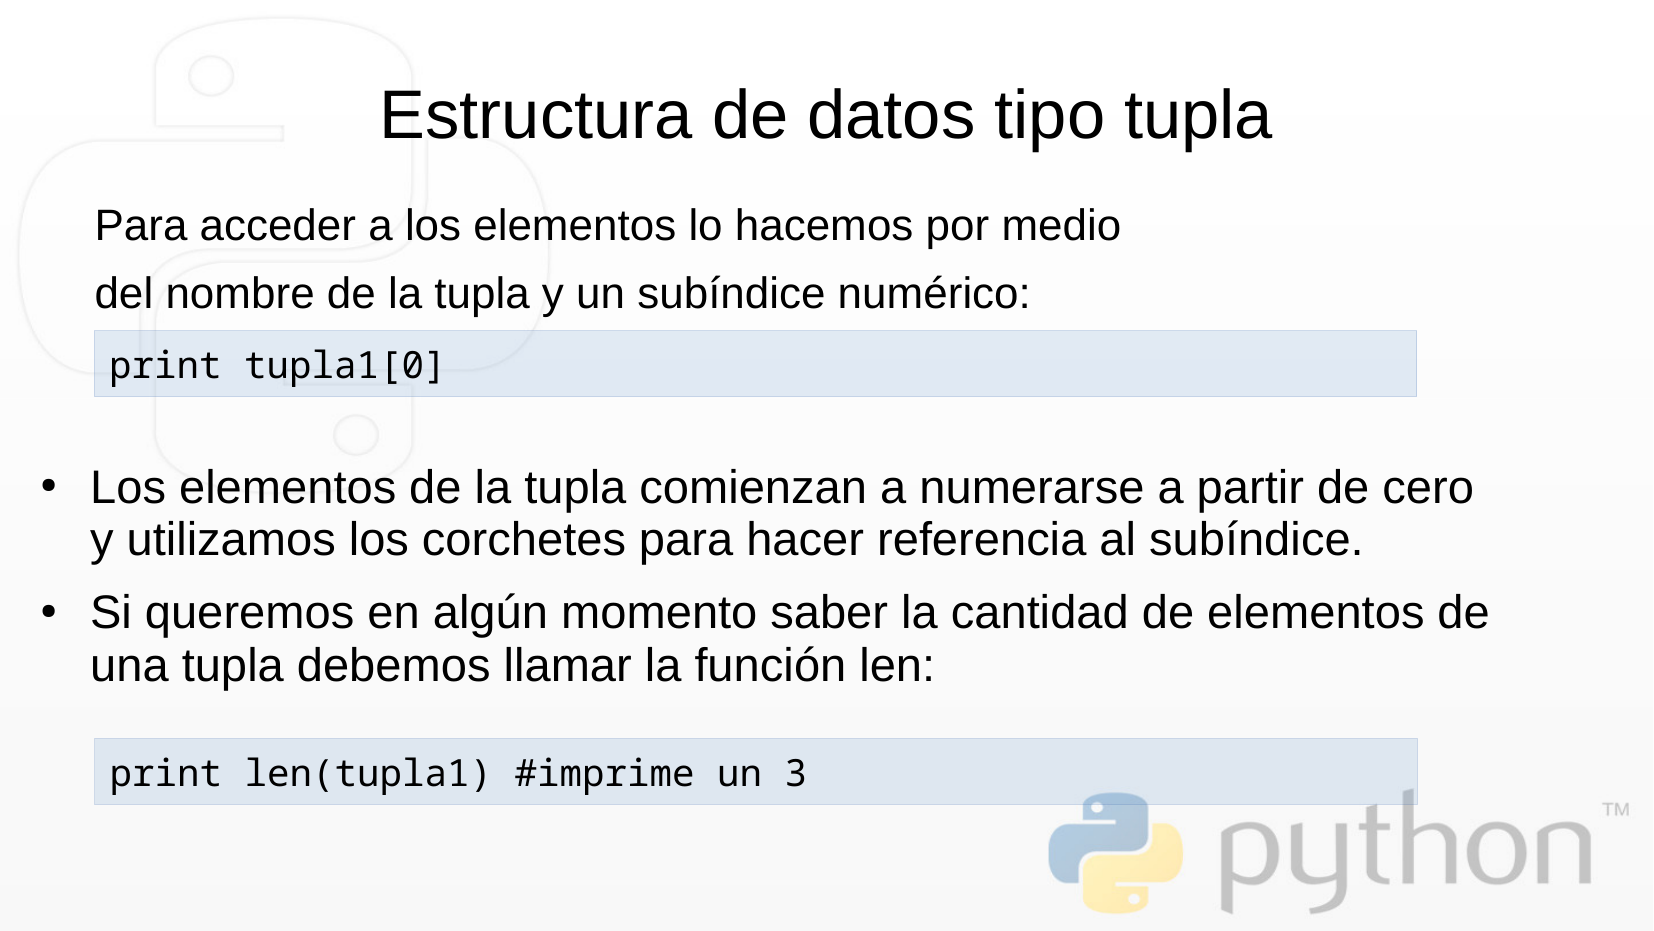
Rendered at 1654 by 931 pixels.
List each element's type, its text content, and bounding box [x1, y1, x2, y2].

text_box print len(tupla1) #imprime un 3 [94, 738, 1418, 804]
picture [0, 0, 1654, 931]
text_box print tupla1[0] [94, 330, 141, 396]
list [141, 307, 1630, 574]
list Para acceder a los elementos lo hacemos por medio del nombre de la tupla y un subíndice numérico: [94, 200, 1536, 319]
list Los elementos de la tupla comienzan a numerarse a partir de cero y utilizamos los corchetes para hacer referencia al subíndice. Si queremos en algún momento saber la cantidad de elementos de una tupla debemos llamar la función len: [23, 460, 1512, 728]
title Estructura de datos tipo tupla [82, 37, 1571, 193]
